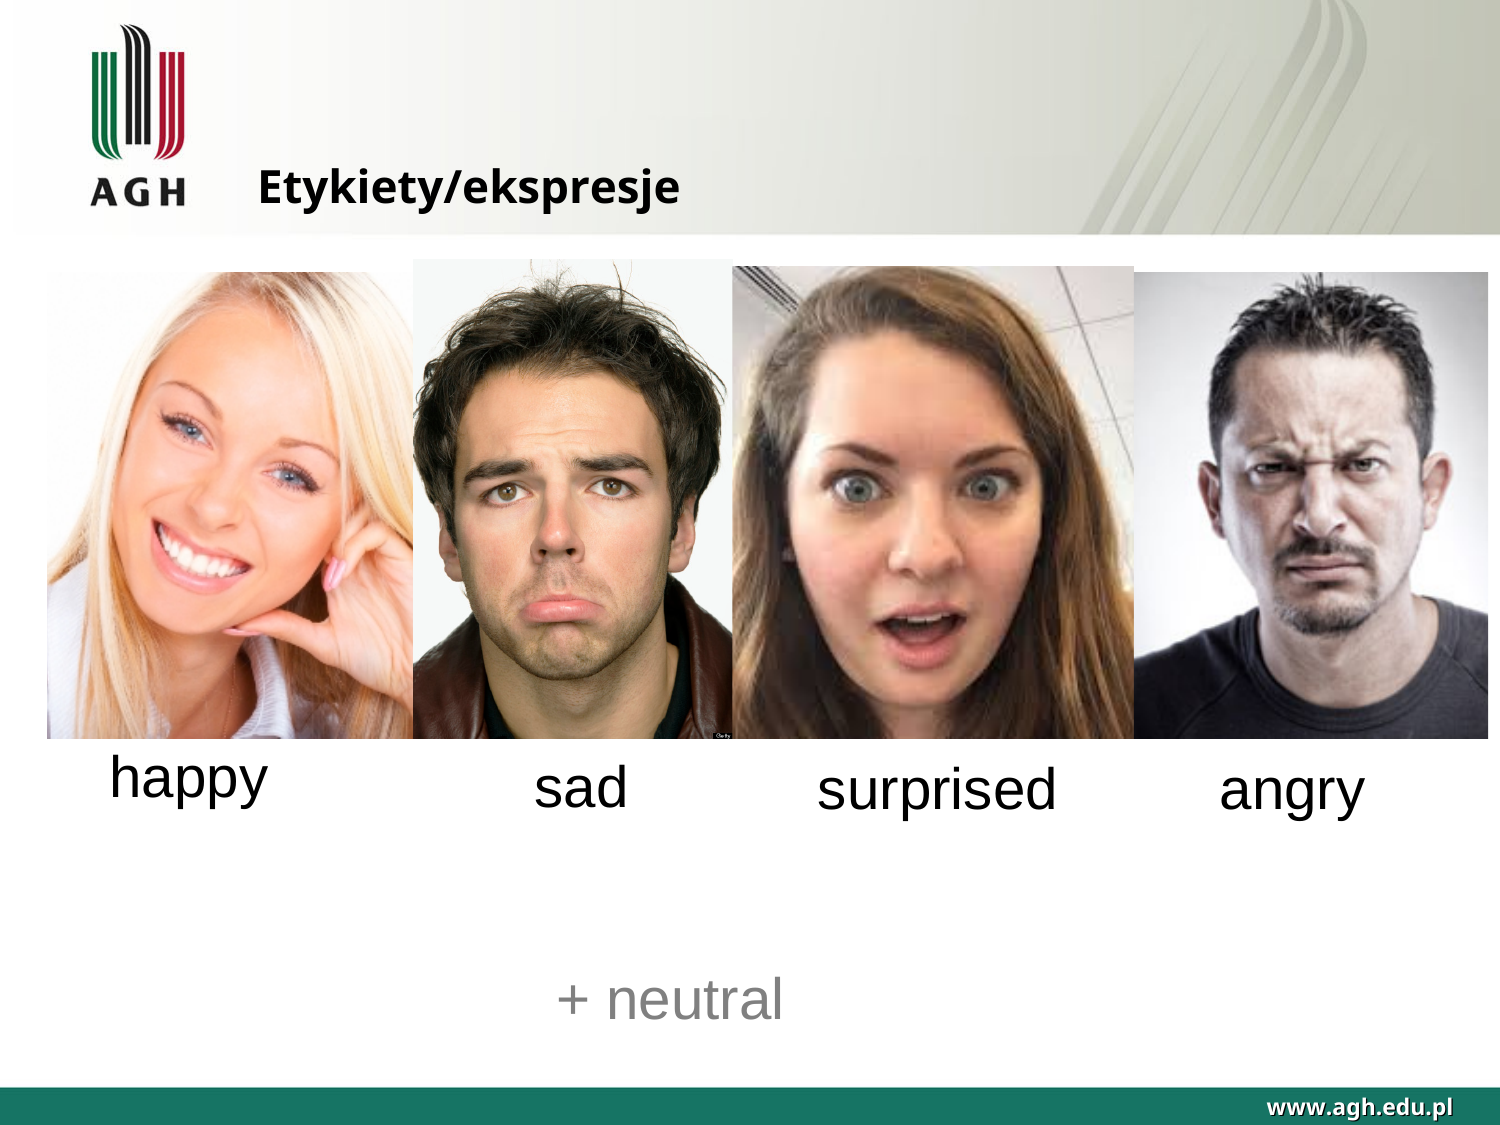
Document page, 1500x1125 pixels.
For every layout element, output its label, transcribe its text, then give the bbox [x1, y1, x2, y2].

title Etykiety/ekspresje [242, 137, 1425, 233]
text_box angry [1204, 744, 1381, 829]
picture [0, 0, 1500, 1125]
text_box happy [94, 732, 284, 818]
text_box surprised [803, 744, 1074, 829]
text_box + neutral [541, 953, 801, 1039]
text_box www.agh.edu.pl [1251, 1084, 1500, 1125]
text_box sad [519, 741, 644, 827]
